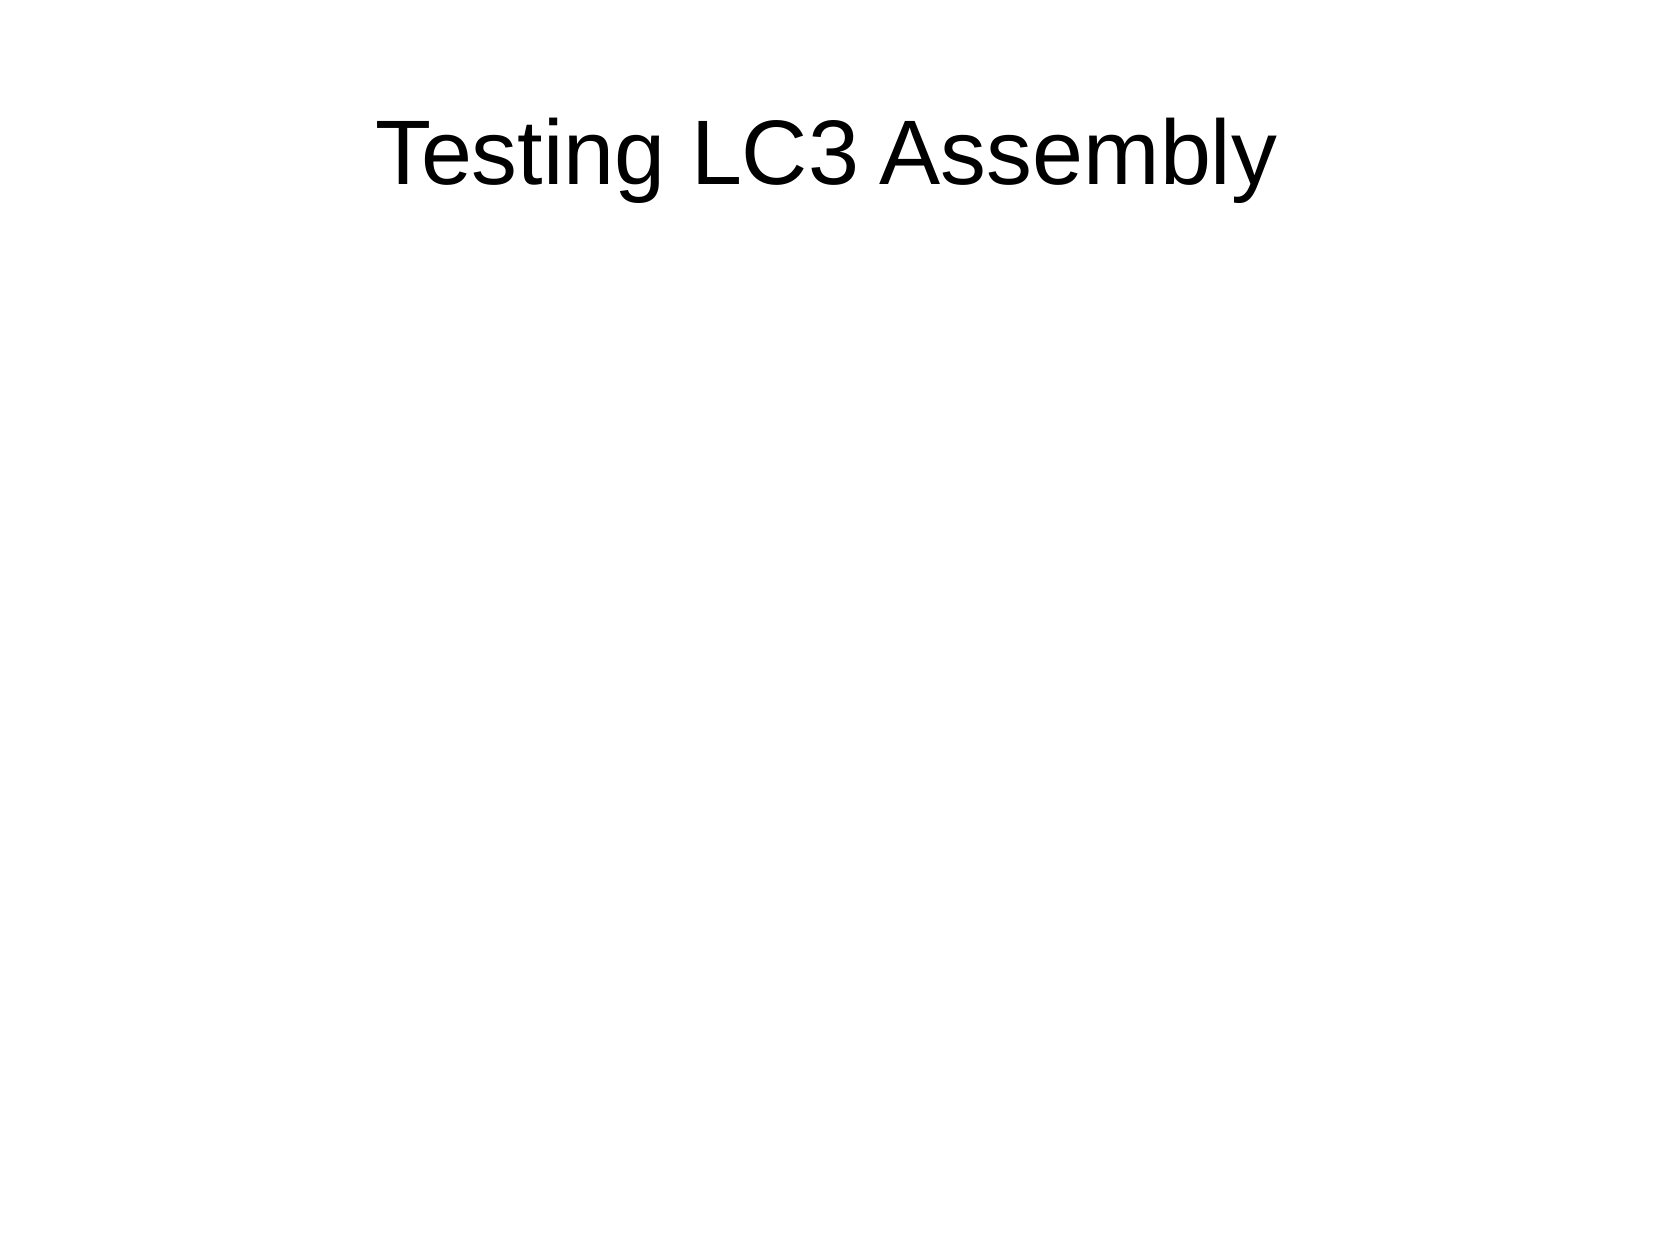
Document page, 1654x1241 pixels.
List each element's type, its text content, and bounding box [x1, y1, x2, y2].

title Testing LC3 Assembly [82, 49, 1571, 257]
